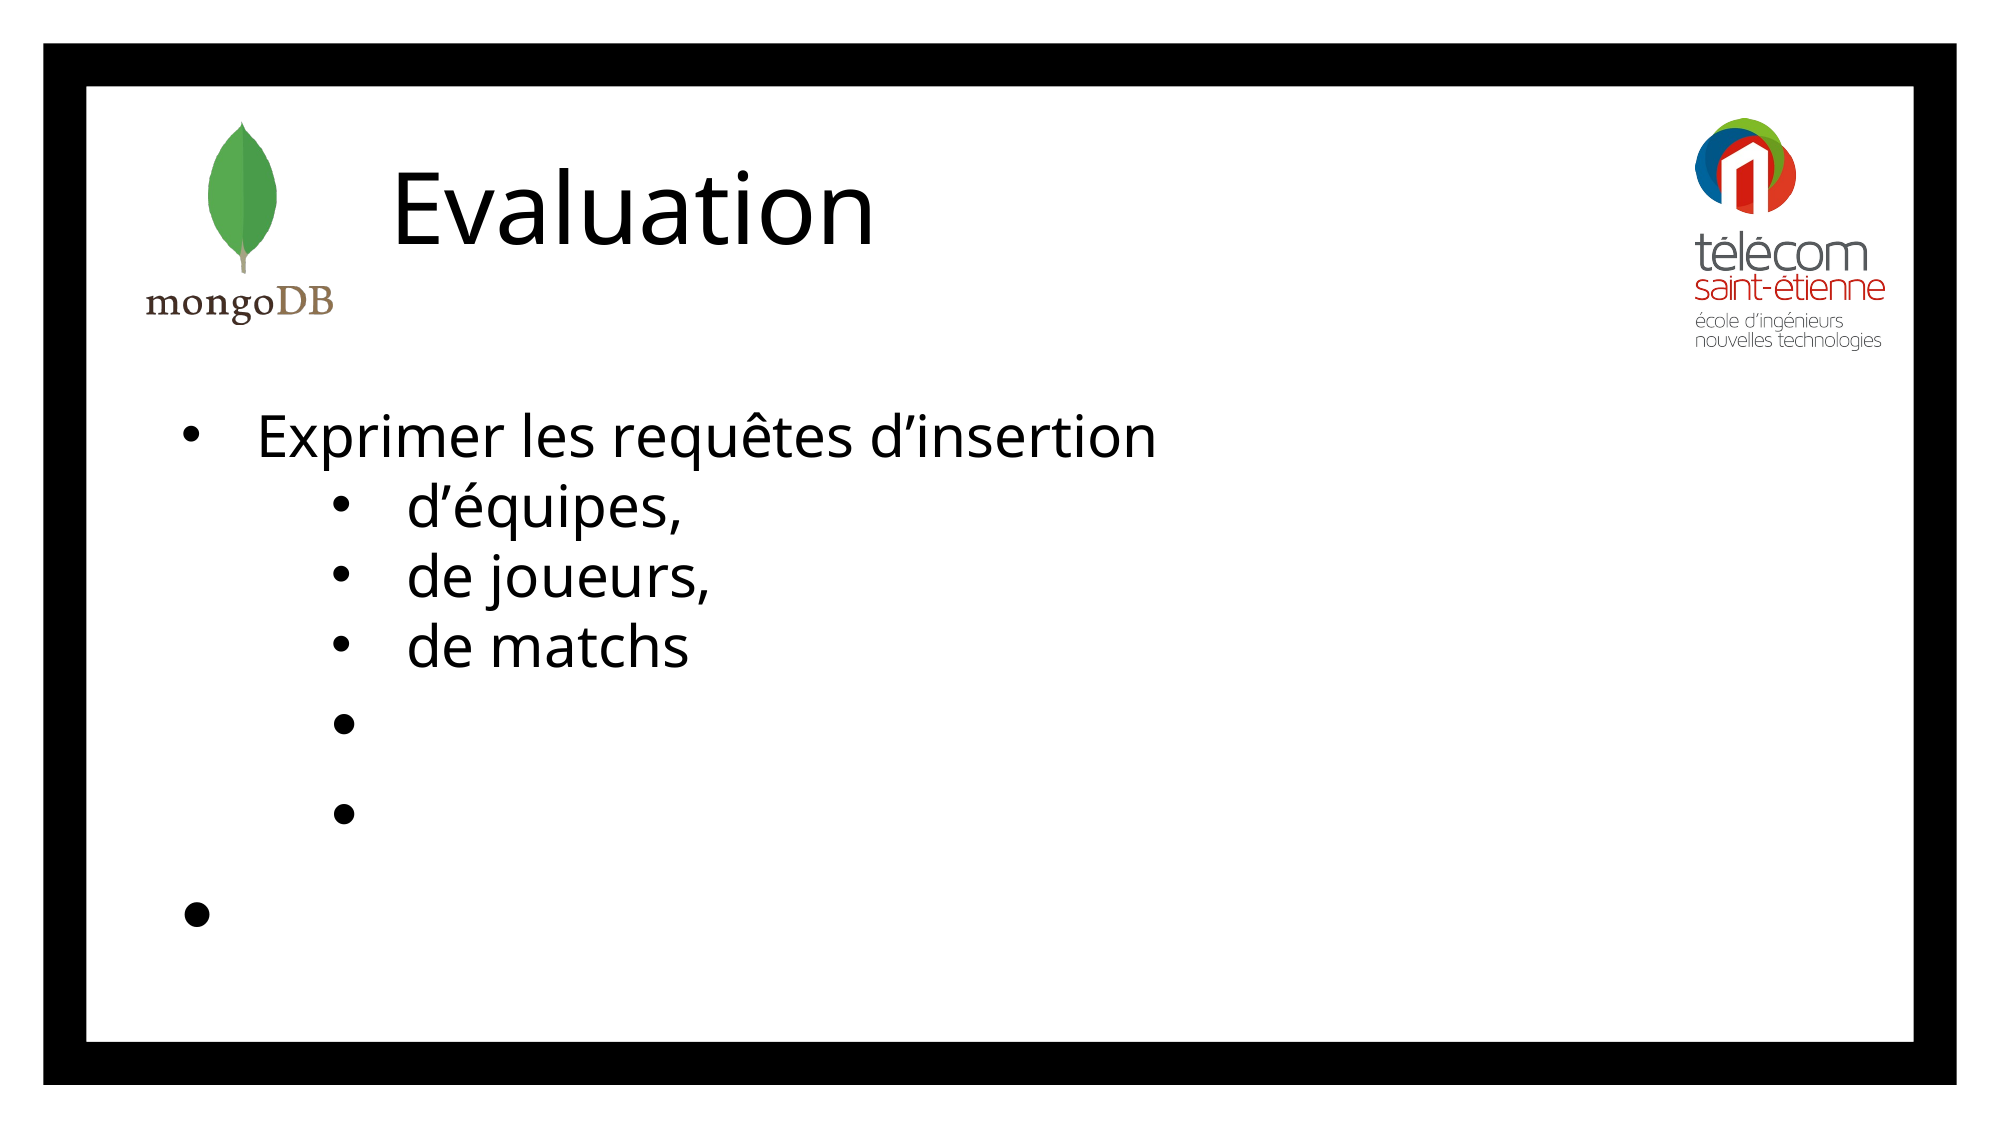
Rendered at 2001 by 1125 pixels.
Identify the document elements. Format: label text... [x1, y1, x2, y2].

picture [1695, 118, 1885, 351]
title Evaluation [369, 138, 1849, 304]
picture [1715, 134, 1730, 138]
picture [145, 121, 333, 325]
text_box Exprimer les requêtes d’insertion d’équipes, de joueurs, de matchs [166, 391, 1849, 1028]
